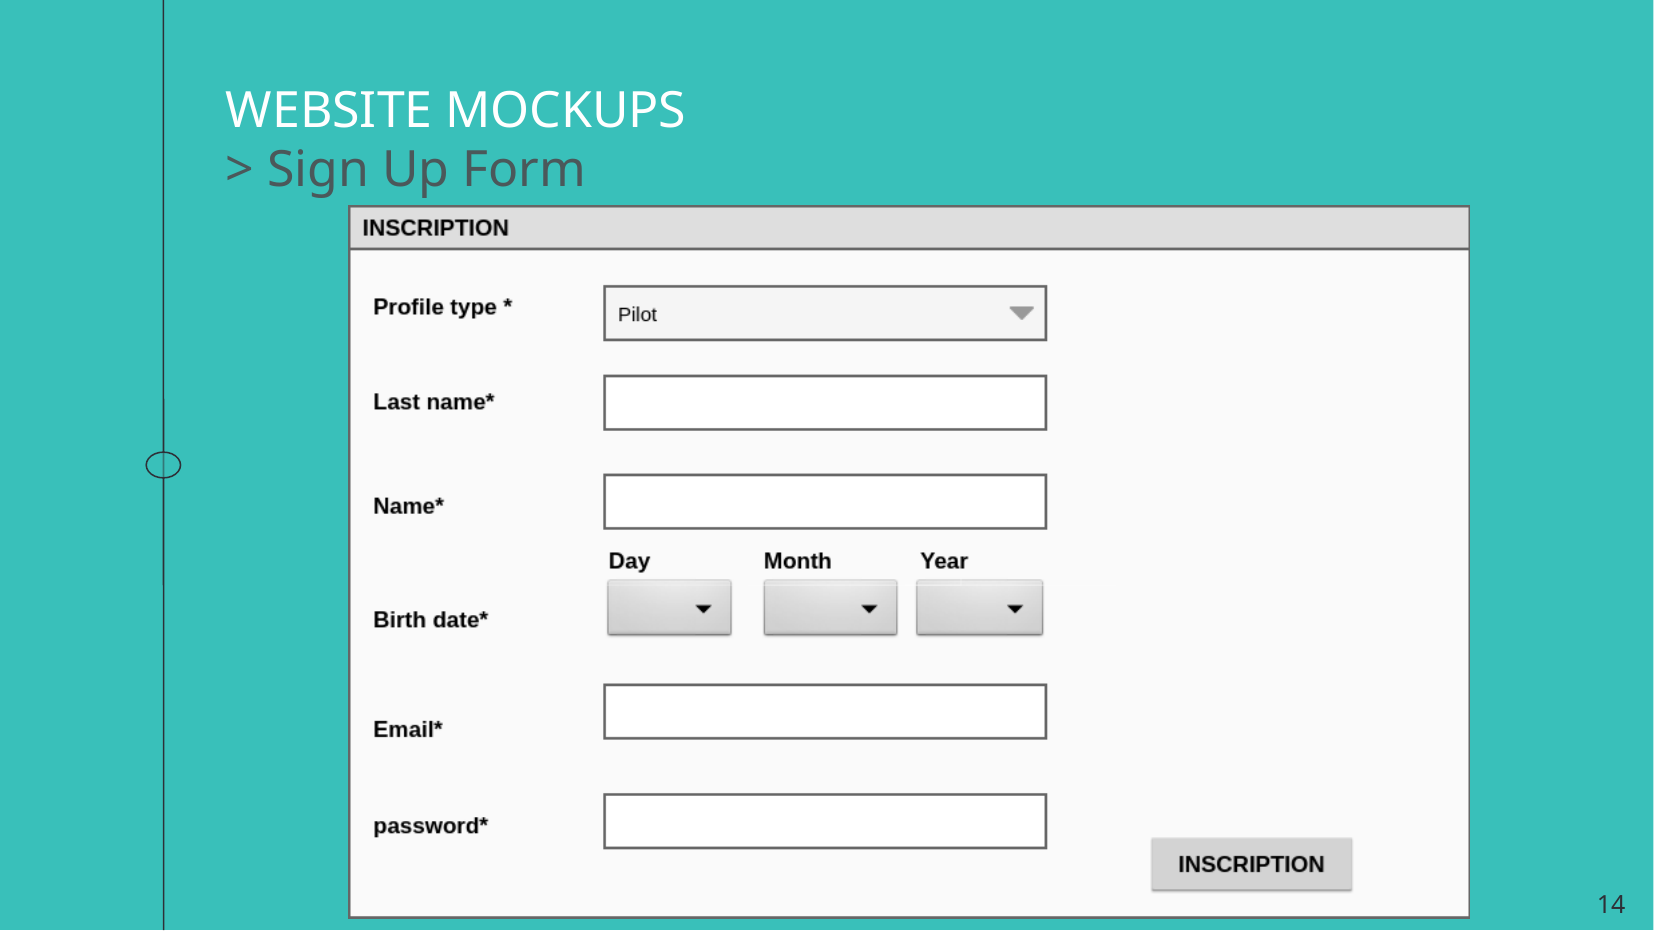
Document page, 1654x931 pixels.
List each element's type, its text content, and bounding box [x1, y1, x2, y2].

title > Sign Up Form [210, 153, 1451, 212]
slide_number <numéro> [1541, 873, 1641, 931]
picture [348, 205, 1470, 919]
title WEBSITE MOCKUPS [210, 90, 1451, 153]
